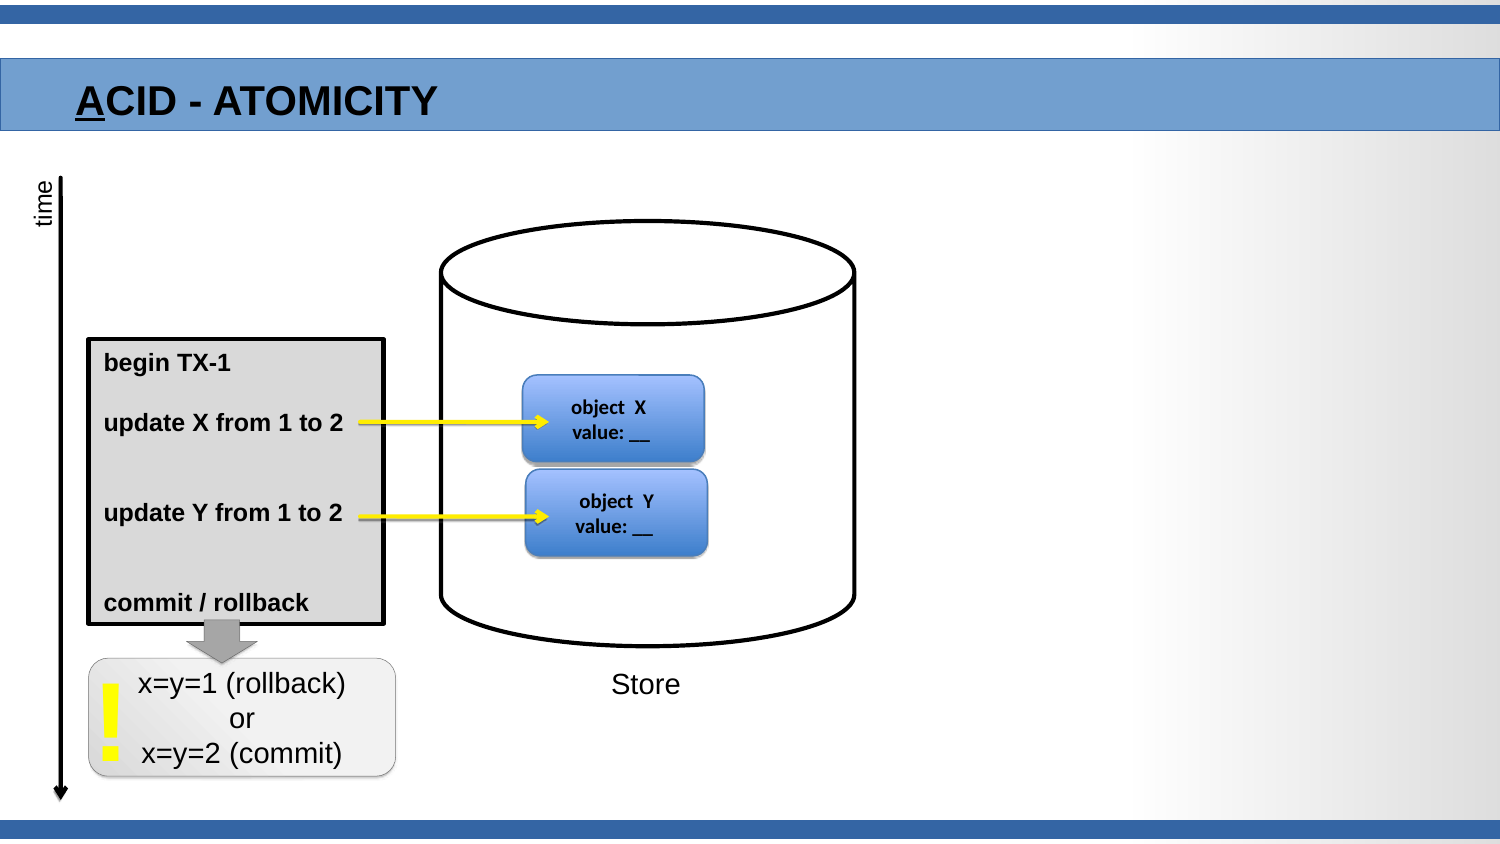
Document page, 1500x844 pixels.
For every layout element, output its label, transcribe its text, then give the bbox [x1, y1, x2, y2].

text_box Store [533, 658, 759, 708]
text_box object X value: __ [522, 374, 705, 462]
title JACIS – Object type specification [440, 220, 855, 325]
text_box time [19, 150, 65, 243]
title ACID - atomicity [63, 52, 1199, 151]
text_box x=y=1 (rollback) or x=y=2 (commit) [145, 658, 396, 777]
text_box begin TX-1 update X from 1 to 2 update Y from 1 to 2 commit / rollback [88, 339, 384, 624]
text_box object Y value: __ [525, 469, 708, 556]
text_box [440, 274, 855, 647]
text_box ! [76, 641, 145, 792]
text_box [186, 619, 258, 664]
